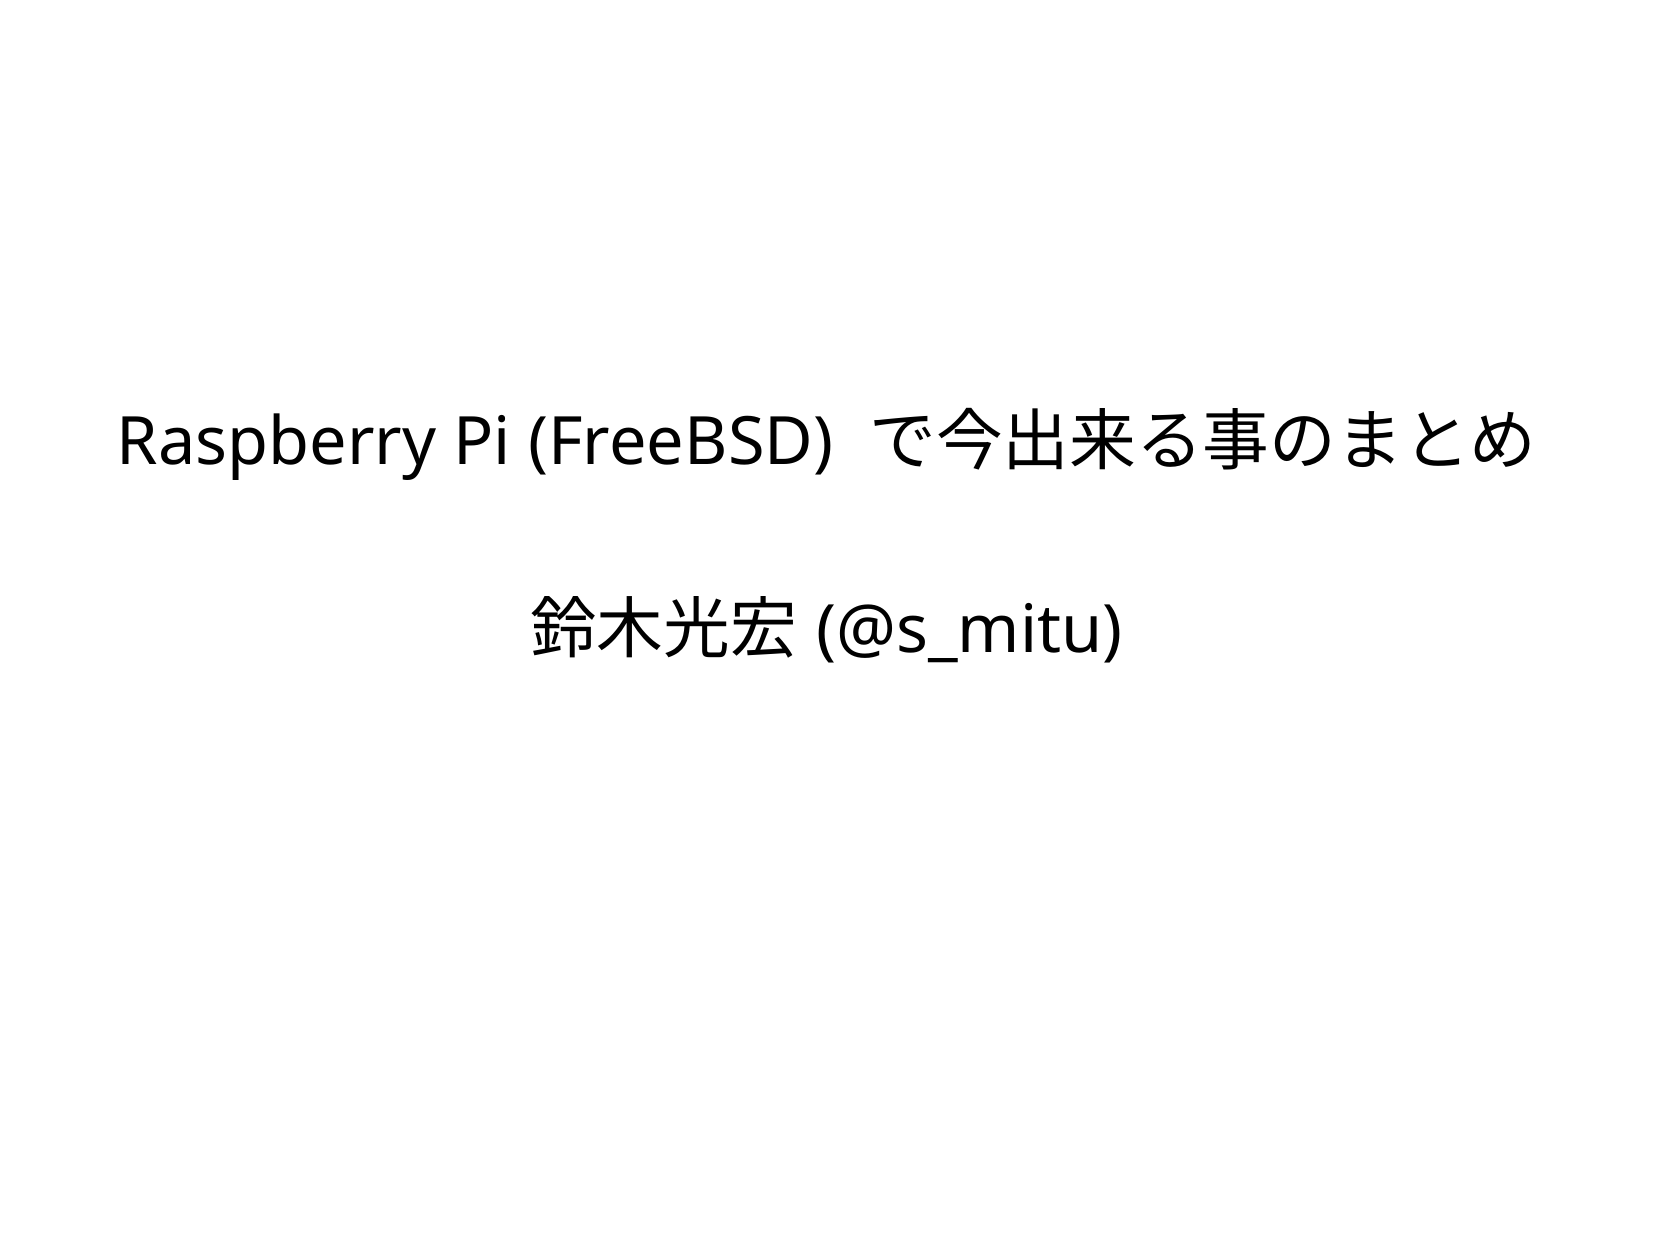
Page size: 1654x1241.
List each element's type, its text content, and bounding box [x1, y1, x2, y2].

subtitle Raspberry Pi (FreeBSD) で今出来る事のまとめ 鈴木光宏(@s_mitu) [82, 49, 1571, 1010]
